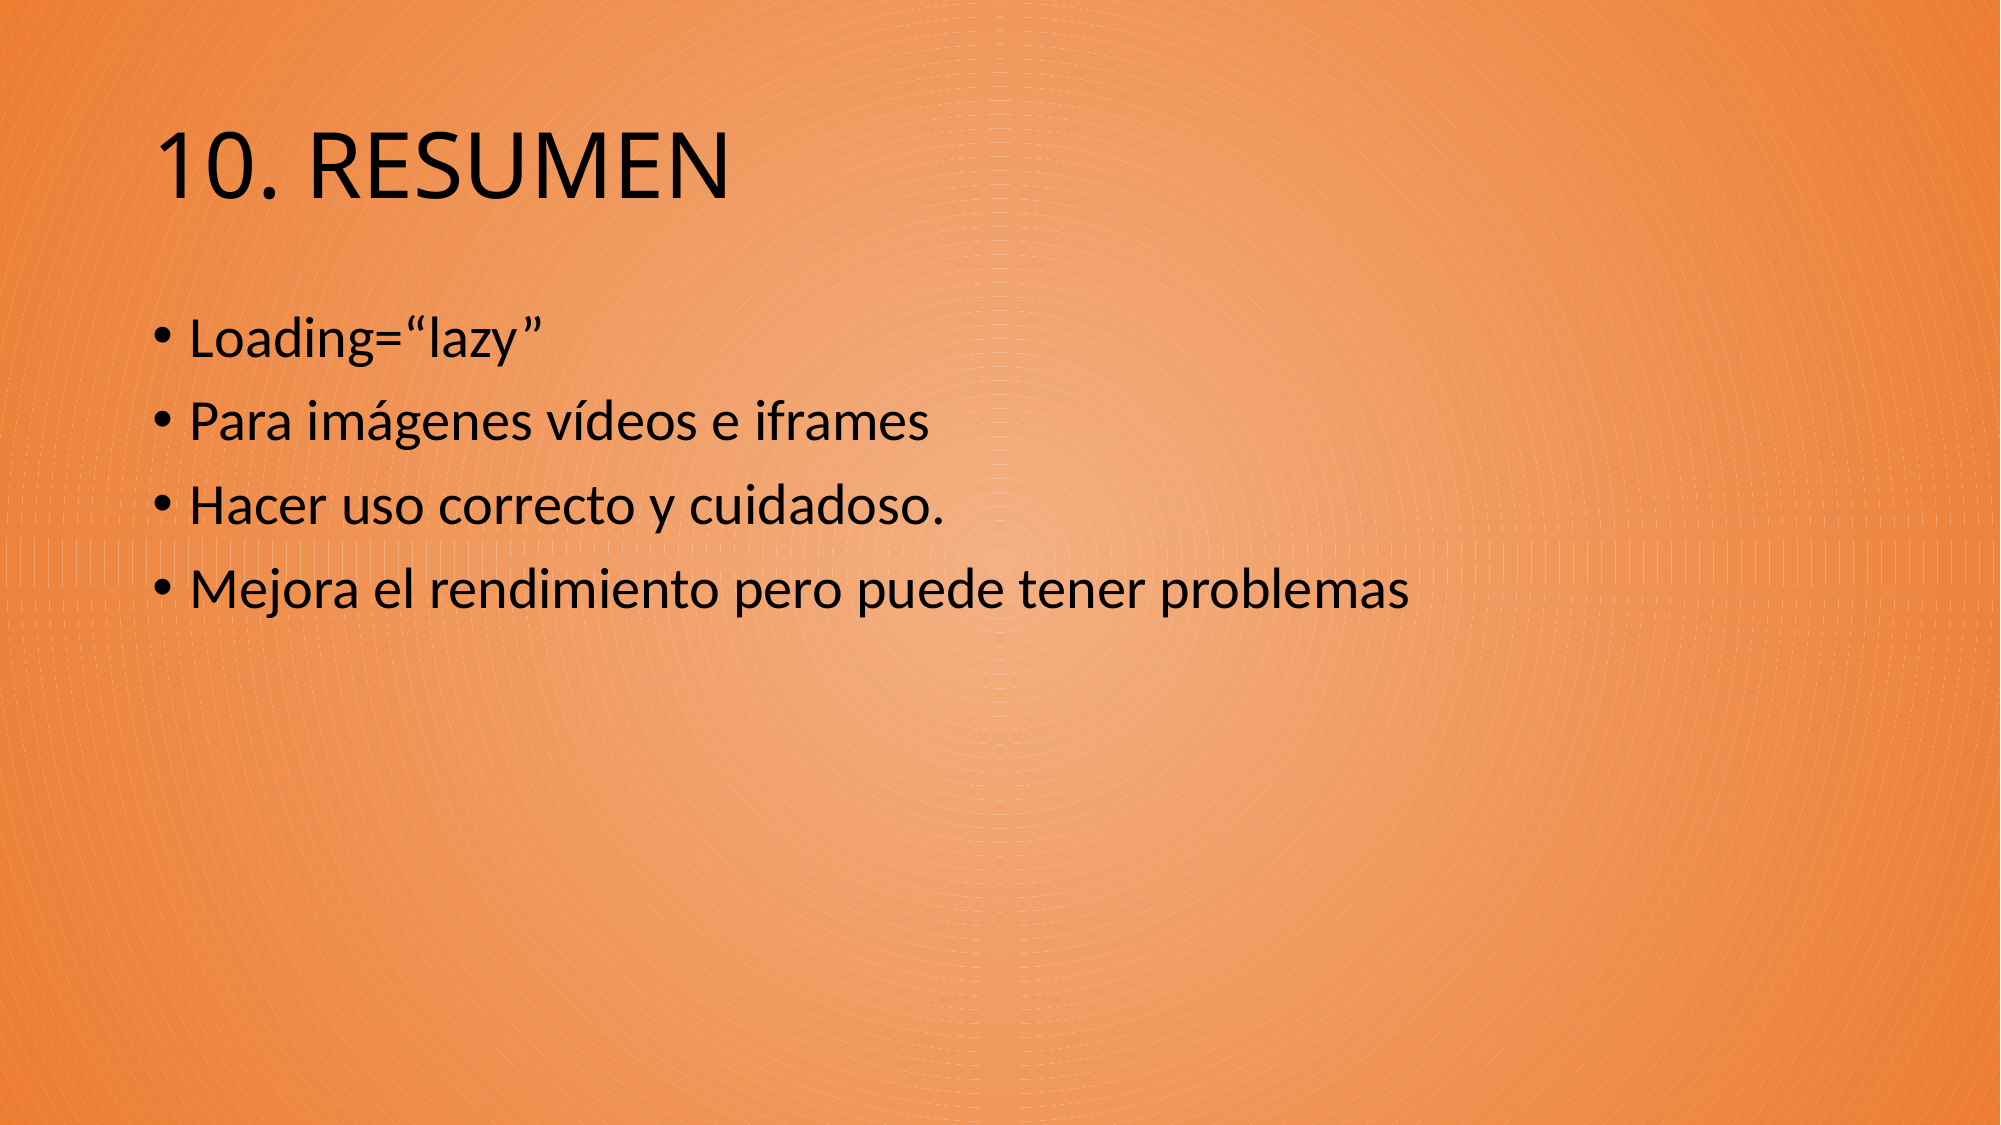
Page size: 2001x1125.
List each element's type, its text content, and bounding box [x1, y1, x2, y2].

list Loading=“lazy” Para imágenes vídeos e iframes Hacer uso correcto y cuidadoso. Mejora el rendimiento pero puede tener problemas [137, 299, 1863, 1014]
title 10. RESUMEN [137, 59, 1863, 278]
